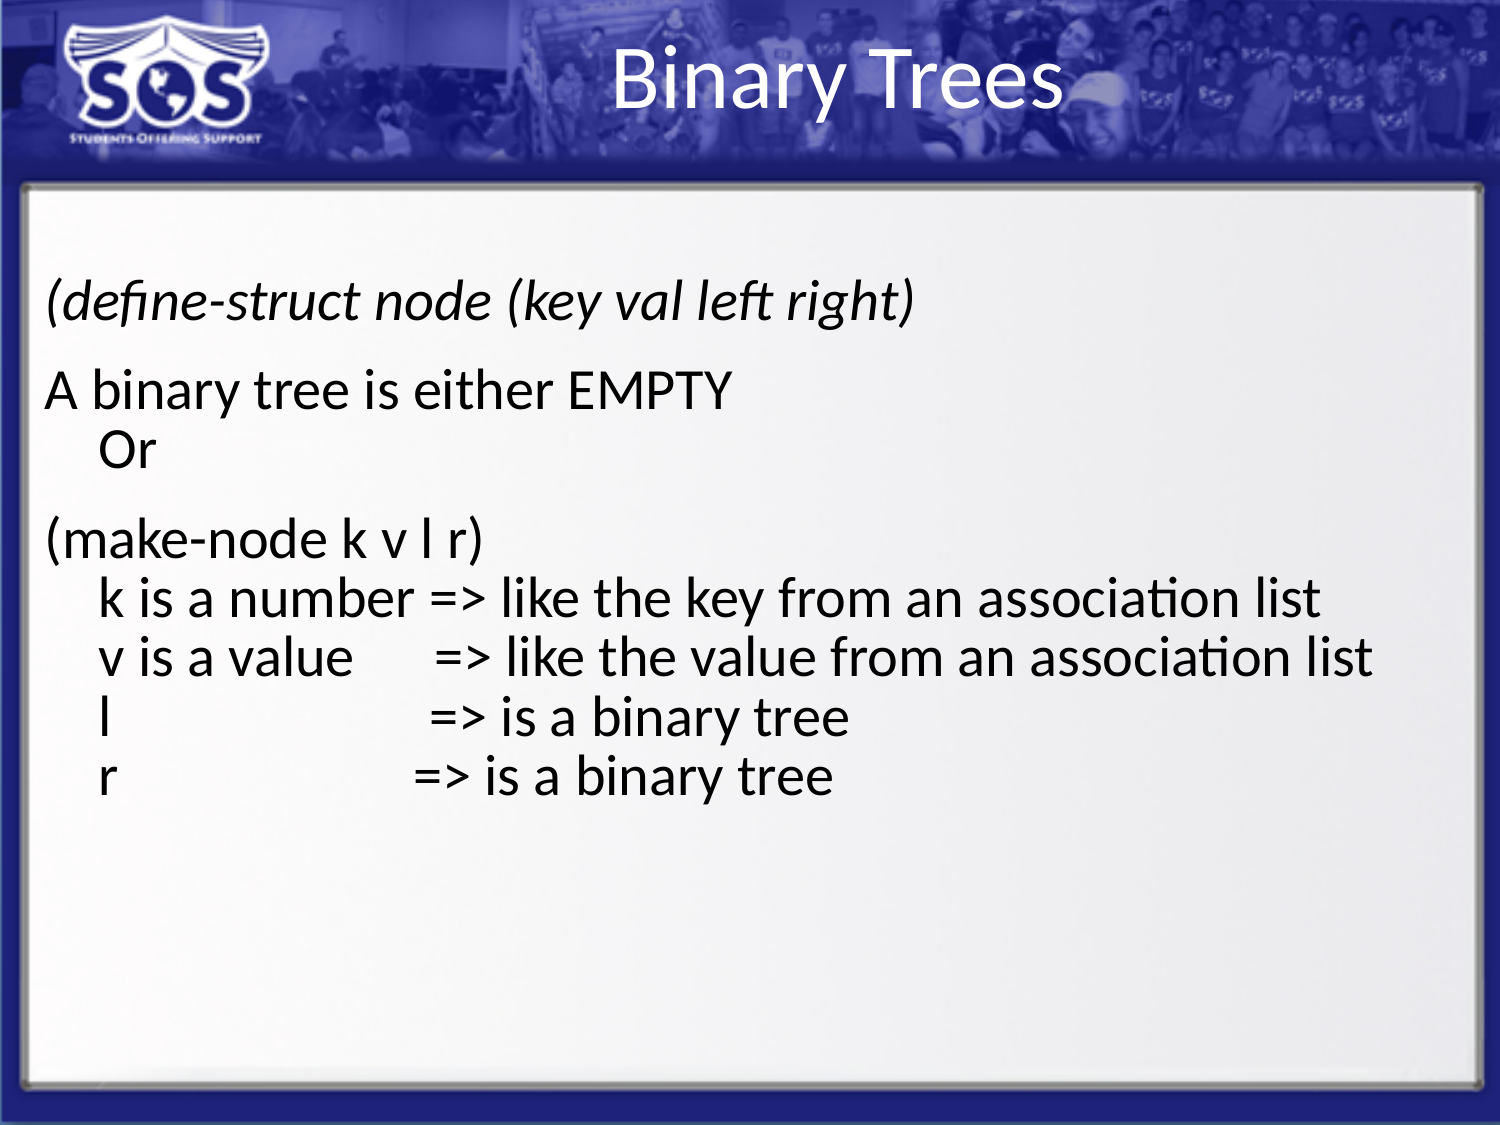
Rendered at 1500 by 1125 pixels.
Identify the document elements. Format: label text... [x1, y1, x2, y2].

picture [0, 0, 1500, 1125]
text_box (define-struct node (key val left right) A binary tree is either EMPTY Or (make-node k v l r) k is a number => like the key from an association list v is a value => like the value from an association list l => is a binary tree r => is a binary tree [29, 268, 1489, 945]
text_box Binary Trees [277, 30, 1400, 157]
